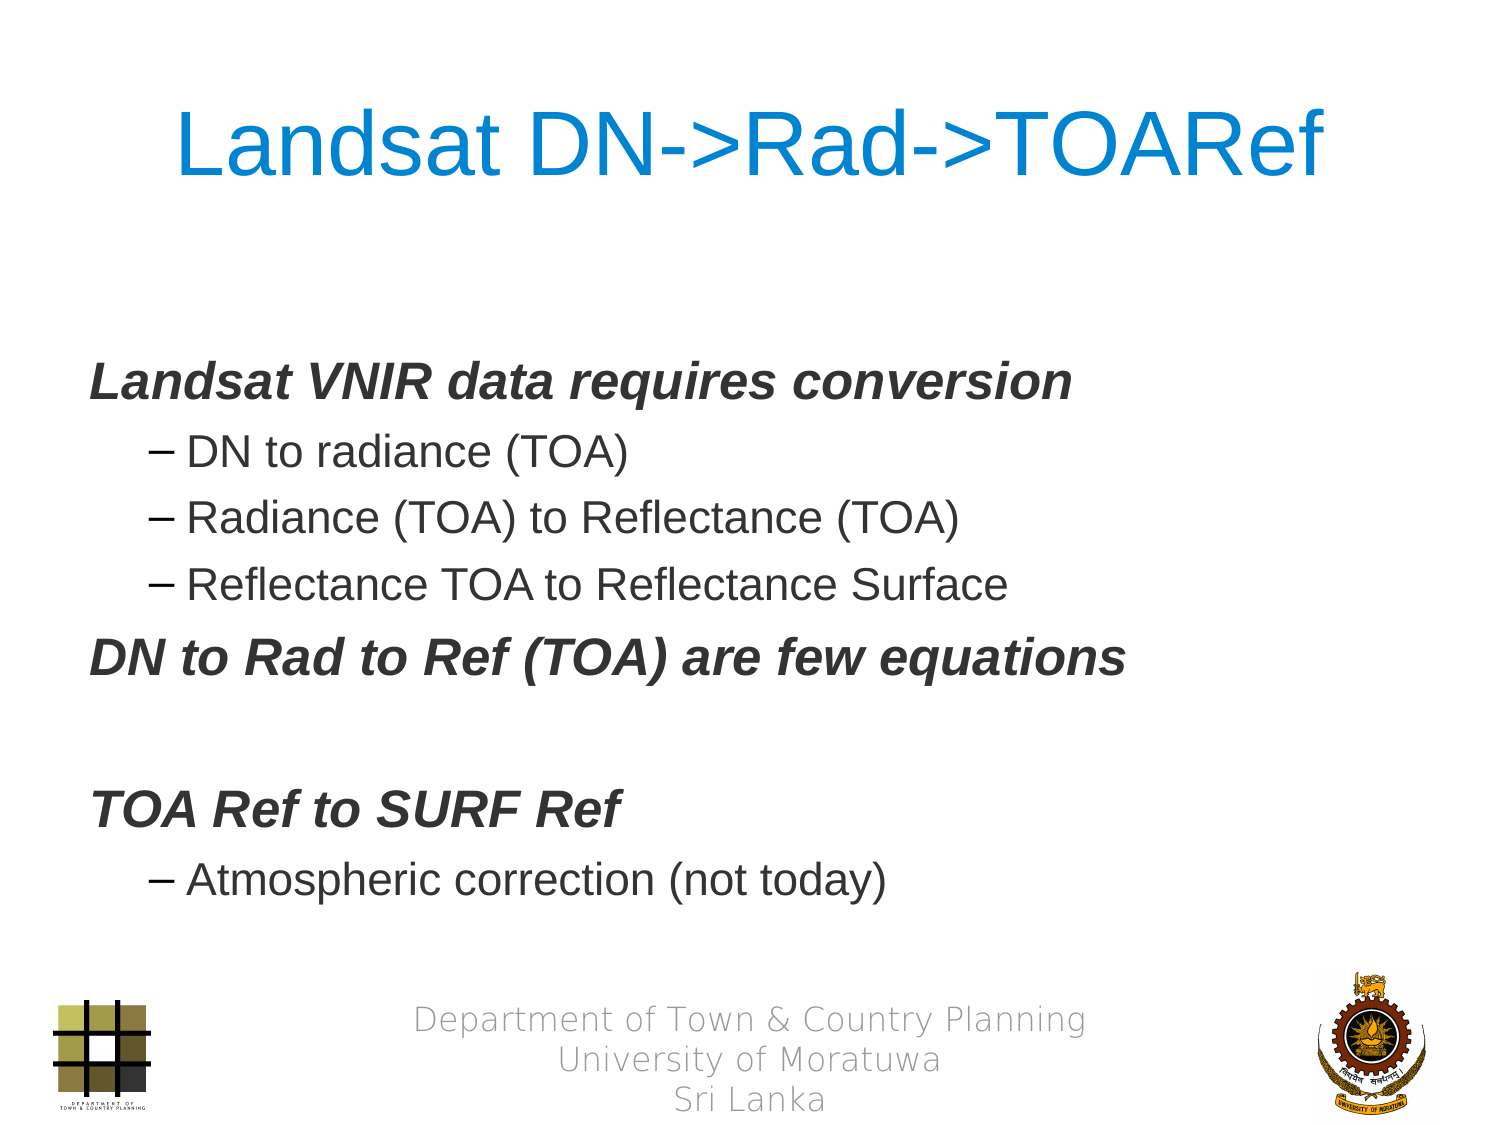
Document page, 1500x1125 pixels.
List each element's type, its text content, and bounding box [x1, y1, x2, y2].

title Landsat DN->Rad->TOARef [75, 45, 1426, 233]
picture [1312, 966, 1435, 1125]
list Landsat VNIR data requires conversion DN to radiance (TOA) Radiance (TOA) to Reflectance (TOA) Reflectance TOA to Reflectance Surface DN to Rad to Ref (TOA) are few equations TOA Ref to SURF Ref Atmospheric correction (not today) [75, 262, 1426, 916]
picture [53, 1000, 151, 1110]
